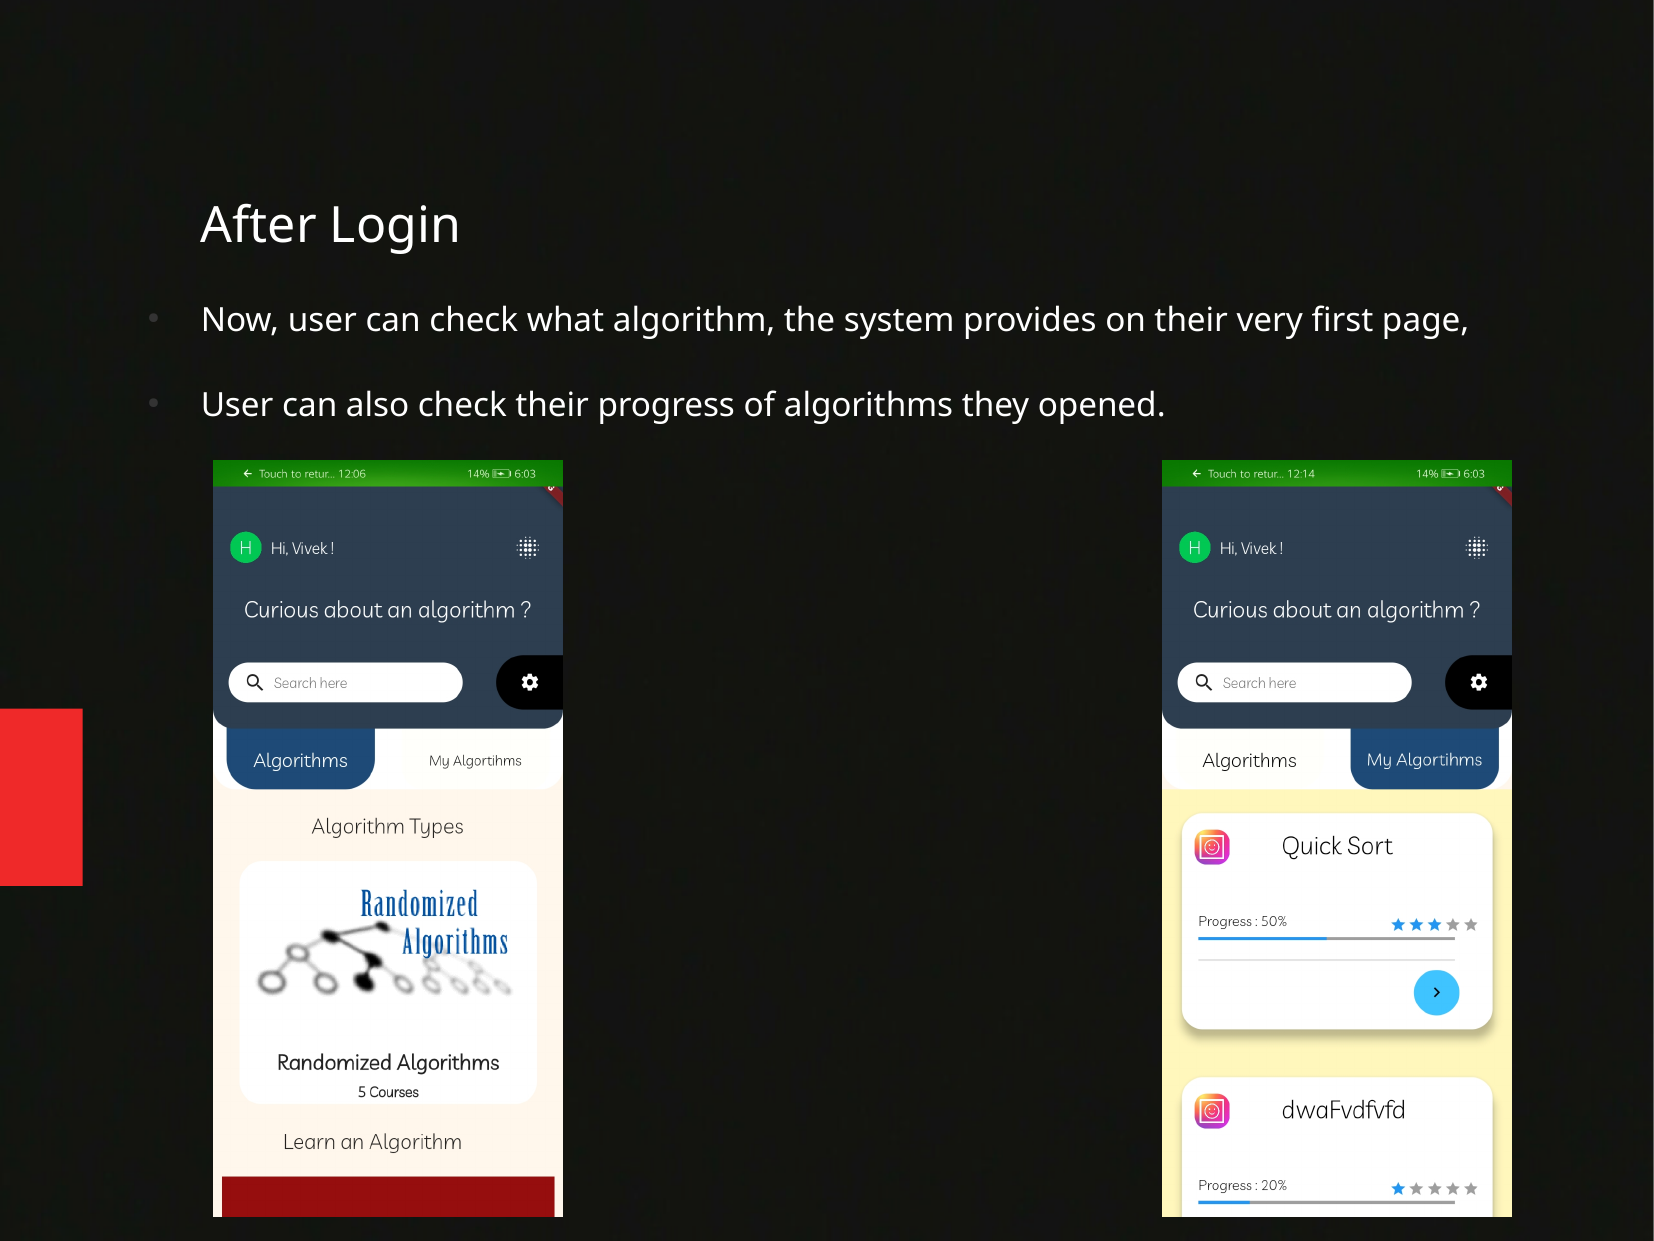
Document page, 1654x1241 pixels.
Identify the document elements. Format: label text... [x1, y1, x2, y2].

picture [0, 0, 1654, 1241]
list After Login Now, user can check what algorithm, the system provides on their very first page, User can also check their progress of algorithms they opened. [129, 188, 1536, 909]
